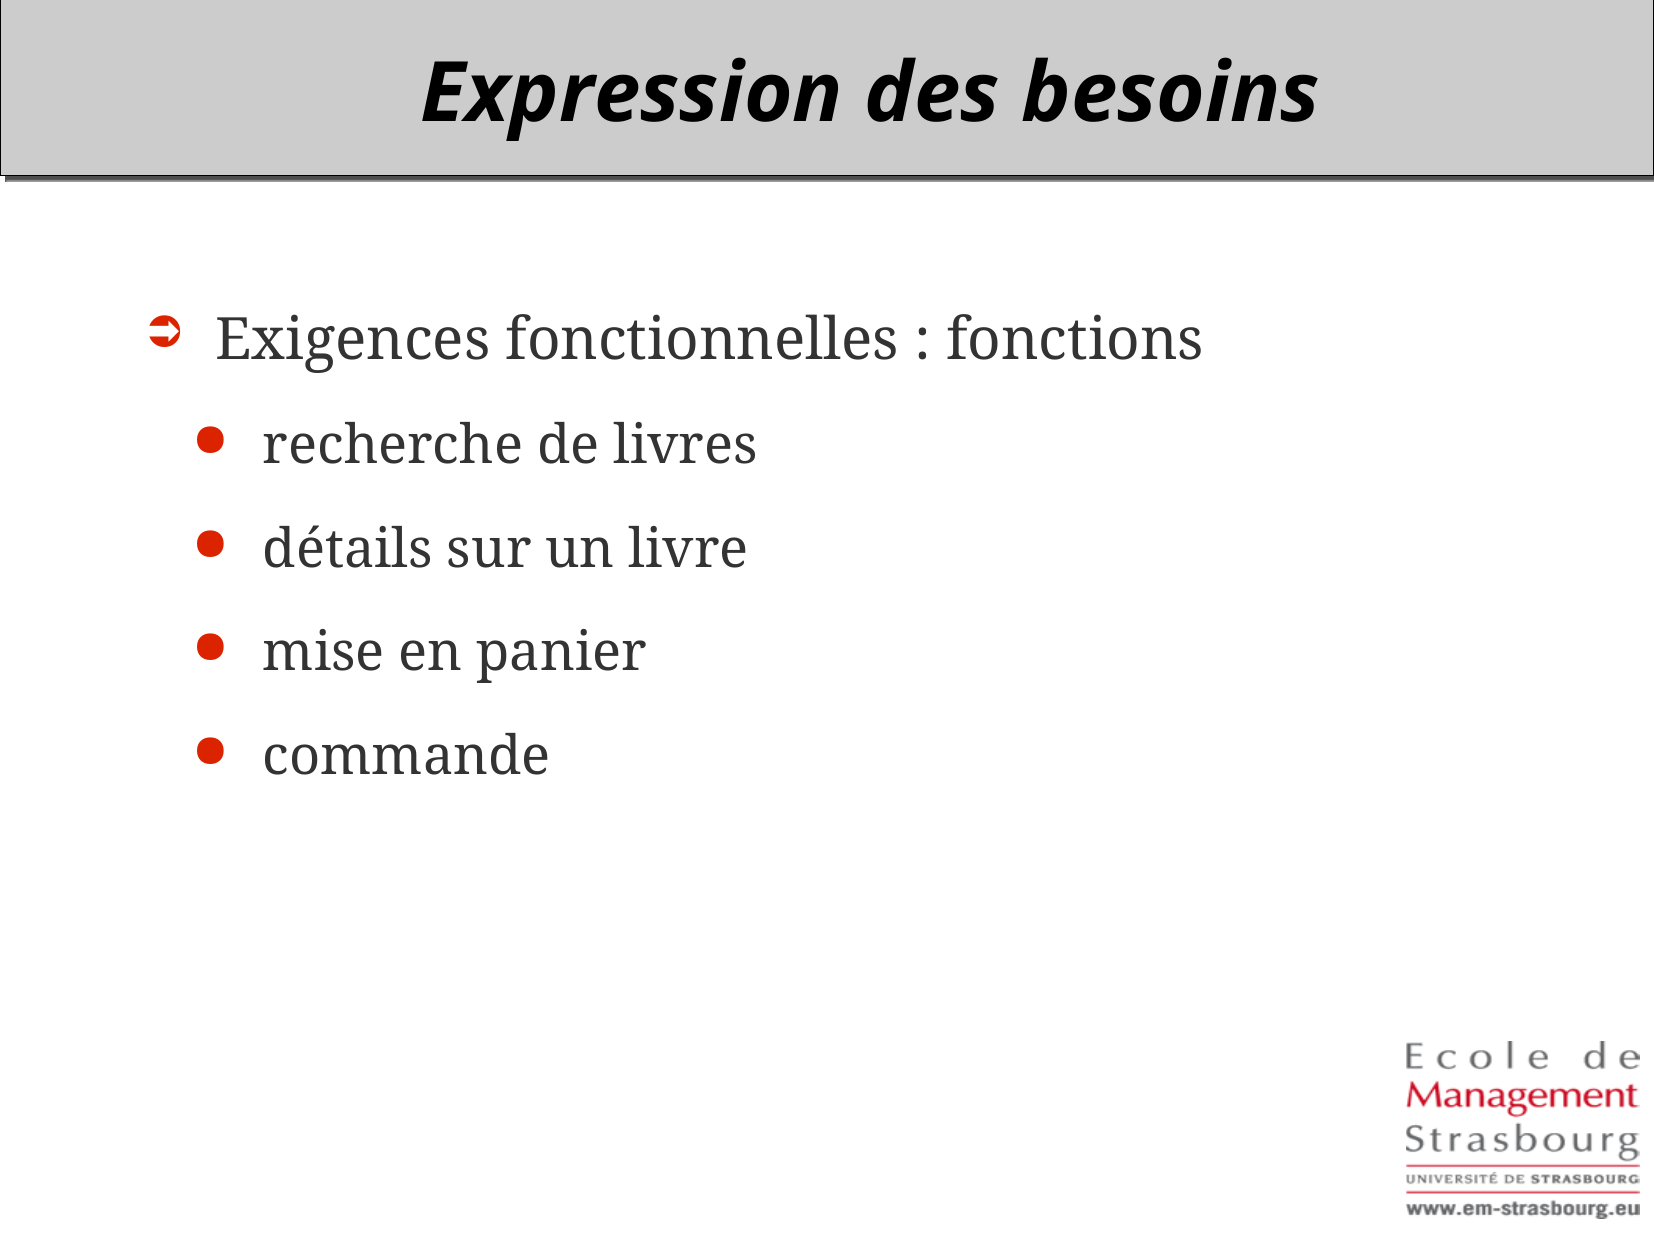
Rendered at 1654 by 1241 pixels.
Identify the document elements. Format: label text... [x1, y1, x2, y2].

title Expression des besoins [164, 0, 1577, 178]
picture [1406, 1041, 1640, 1219]
list Exigences fonctionnelles : fonctions recherche de livres détails sur un livre mise en panier commande [132, 297, 1555, 1208]
